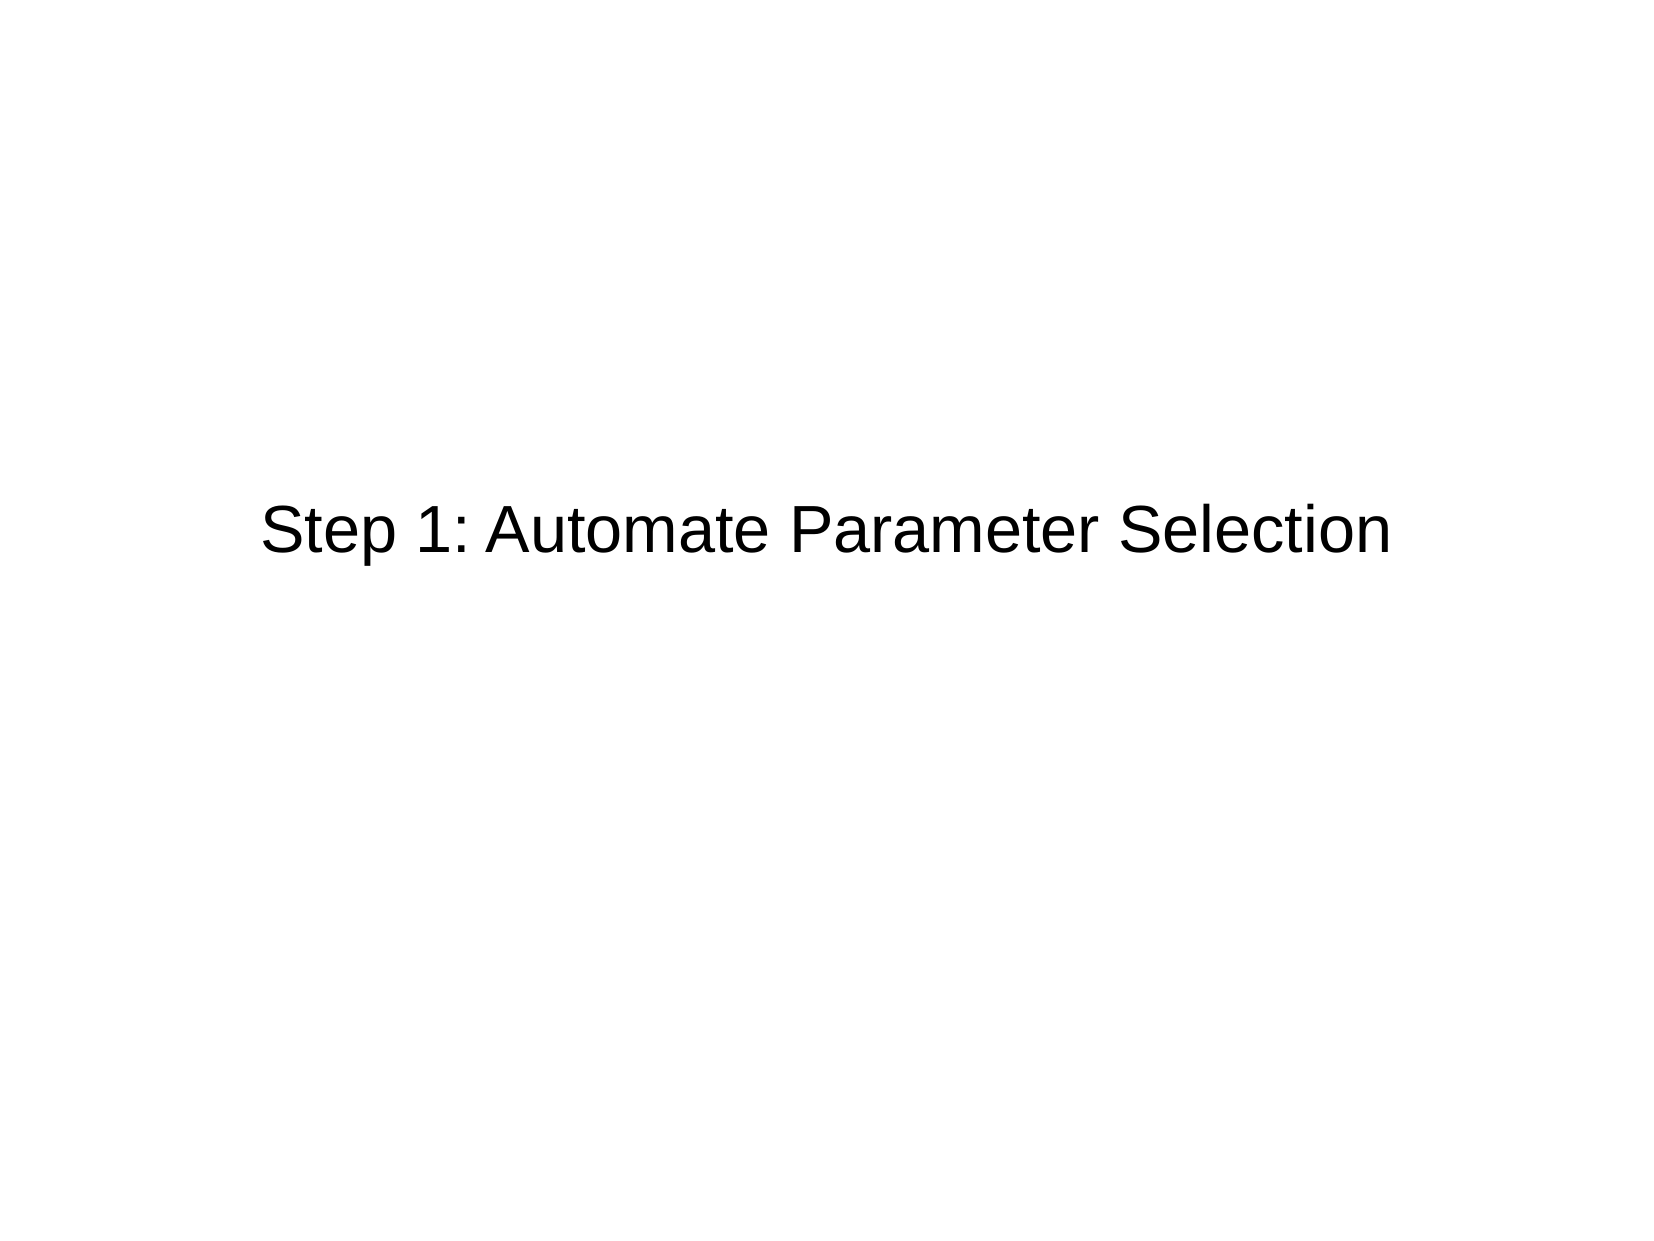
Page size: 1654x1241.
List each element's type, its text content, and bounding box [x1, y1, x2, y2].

subtitle Step 1: Automate Parameter Selection [82, 49, 1571, 1010]
